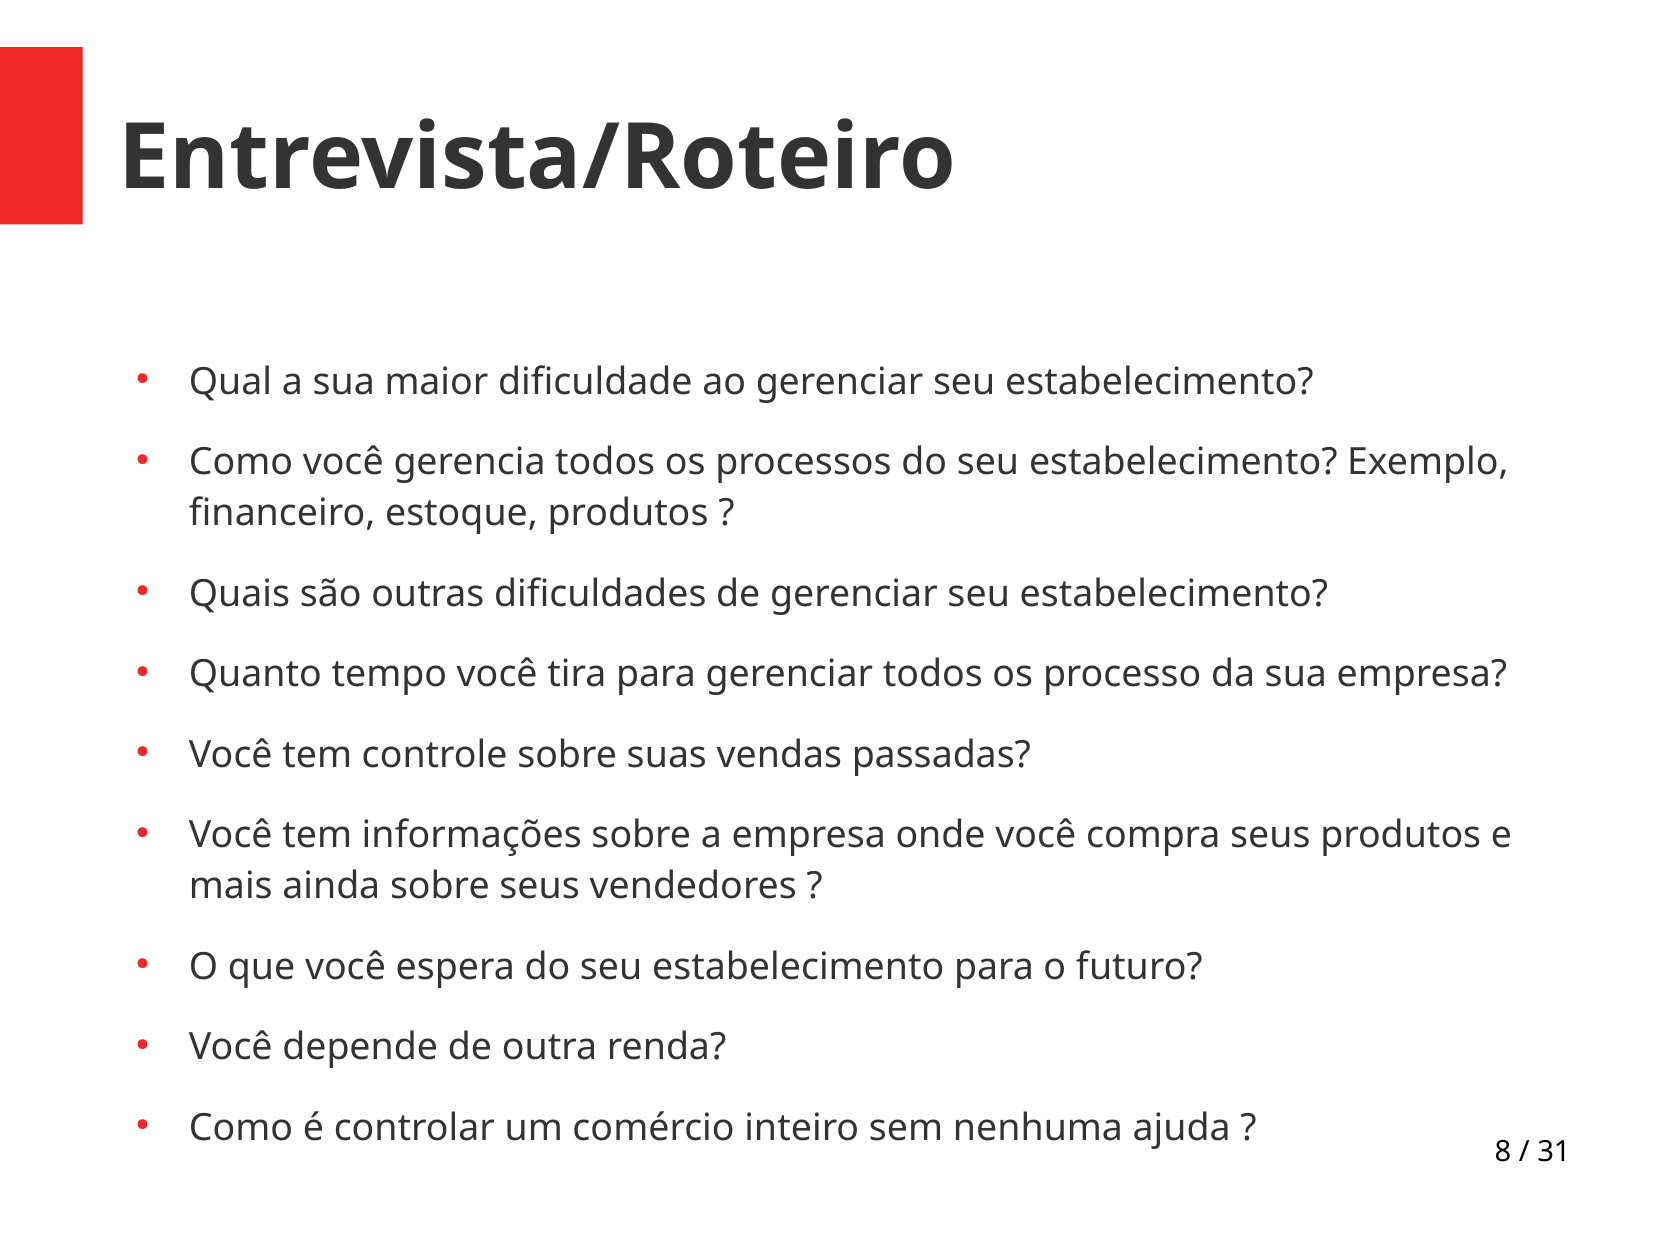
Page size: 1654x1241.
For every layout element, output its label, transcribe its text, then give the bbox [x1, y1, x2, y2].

title Entrevista/Roteiro [118, 49, 1571, 257]
list Qual a sua maior dificuldade ao gerenciar seu estabelecimento? Como você gerencia todos os processos do seu estabelecimento? Exemplo, financeiro, estoque, produtos ? Quais são outras dificuldades de gerenciar seu estabelecimento? Quanto tempo você tira para gerenciar todos os processo da sua empresa? Você tem controle sobre suas vendas passadas? Você tem informações sobre a empresa onde você compra seus produtos e mais ainda sobre seus vendedores ? O que você espera do seu estabelecimento para o futuro? Você depende de outra renda? Como é controlar um comércio inteiro sem nenhuma ajuda ? [118, 354, 1536, 1074]
